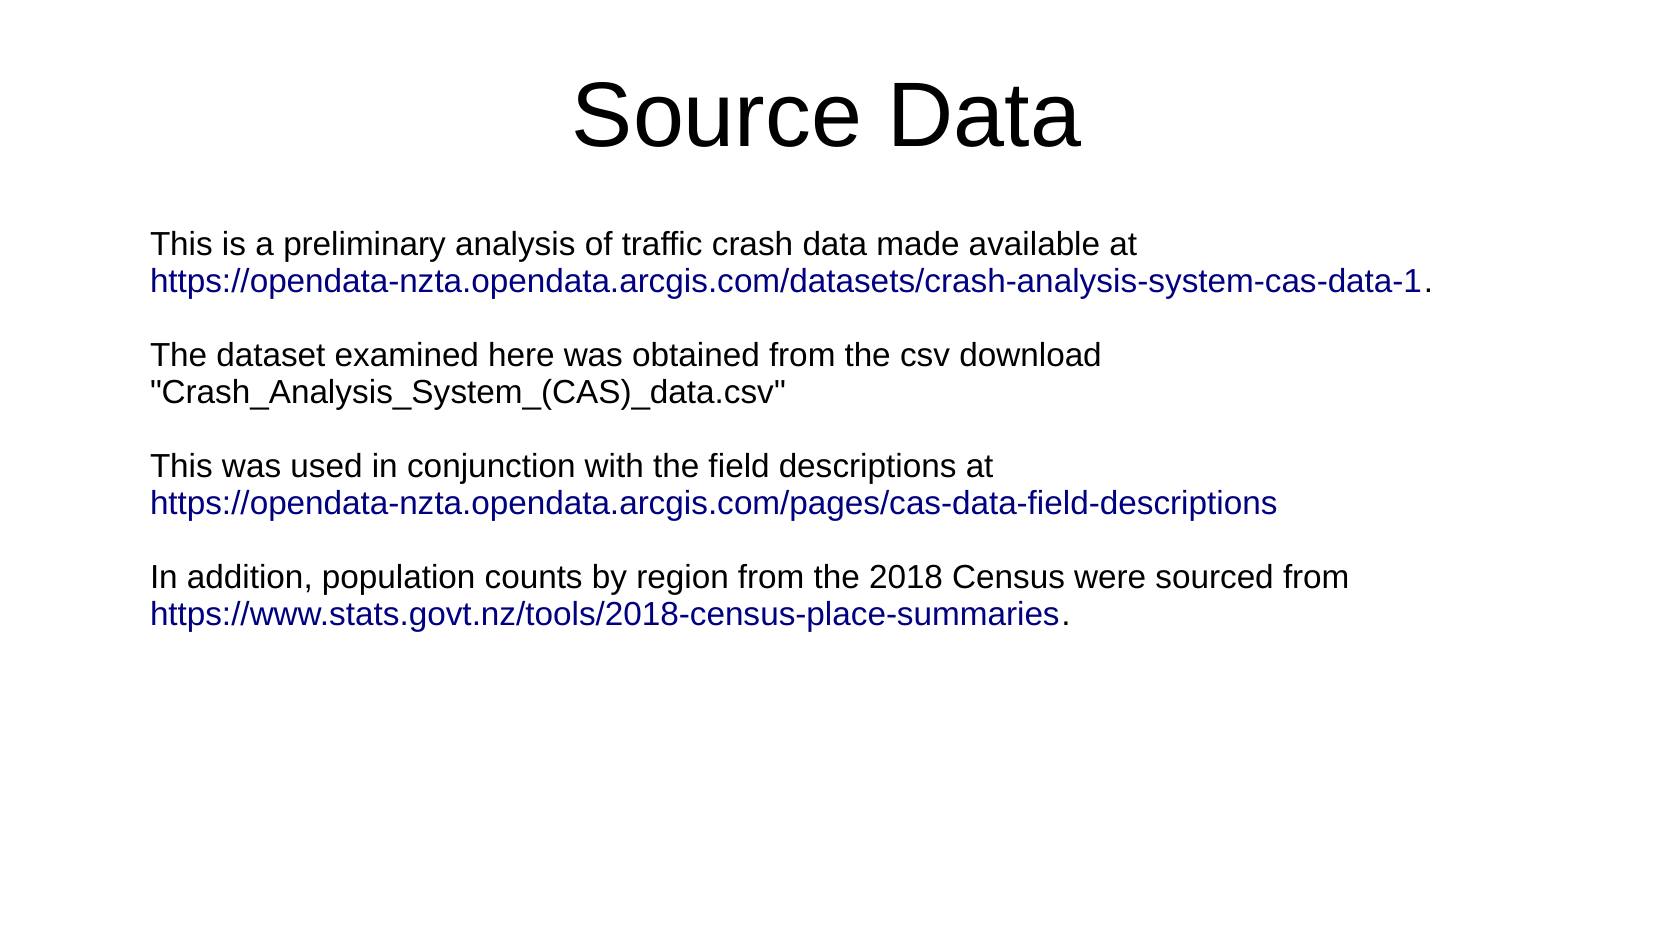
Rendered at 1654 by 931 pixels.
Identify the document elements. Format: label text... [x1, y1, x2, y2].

text_box This is a preliminary analysis of traffic crash data made available at https://opendata-nzta.opendata.arcgis.com/datasets/crash-analysis-system-cas-data-1. The dataset examined here was obtained from the csv download "Crash_Analysis_System_(CAS)_data.csv" This was used in conjunction with the field descriptions at https://opendata-nzta.opendata.arcgis.com/pages/cas-data-field-descriptions In addition, population counts by region from the 2018 Census were sourced from https://www.stats.govt.nz/tools/2018-census-place-summaries. [150, 225, 1538, 781]
title Source Data [82, 37, 1571, 193]
